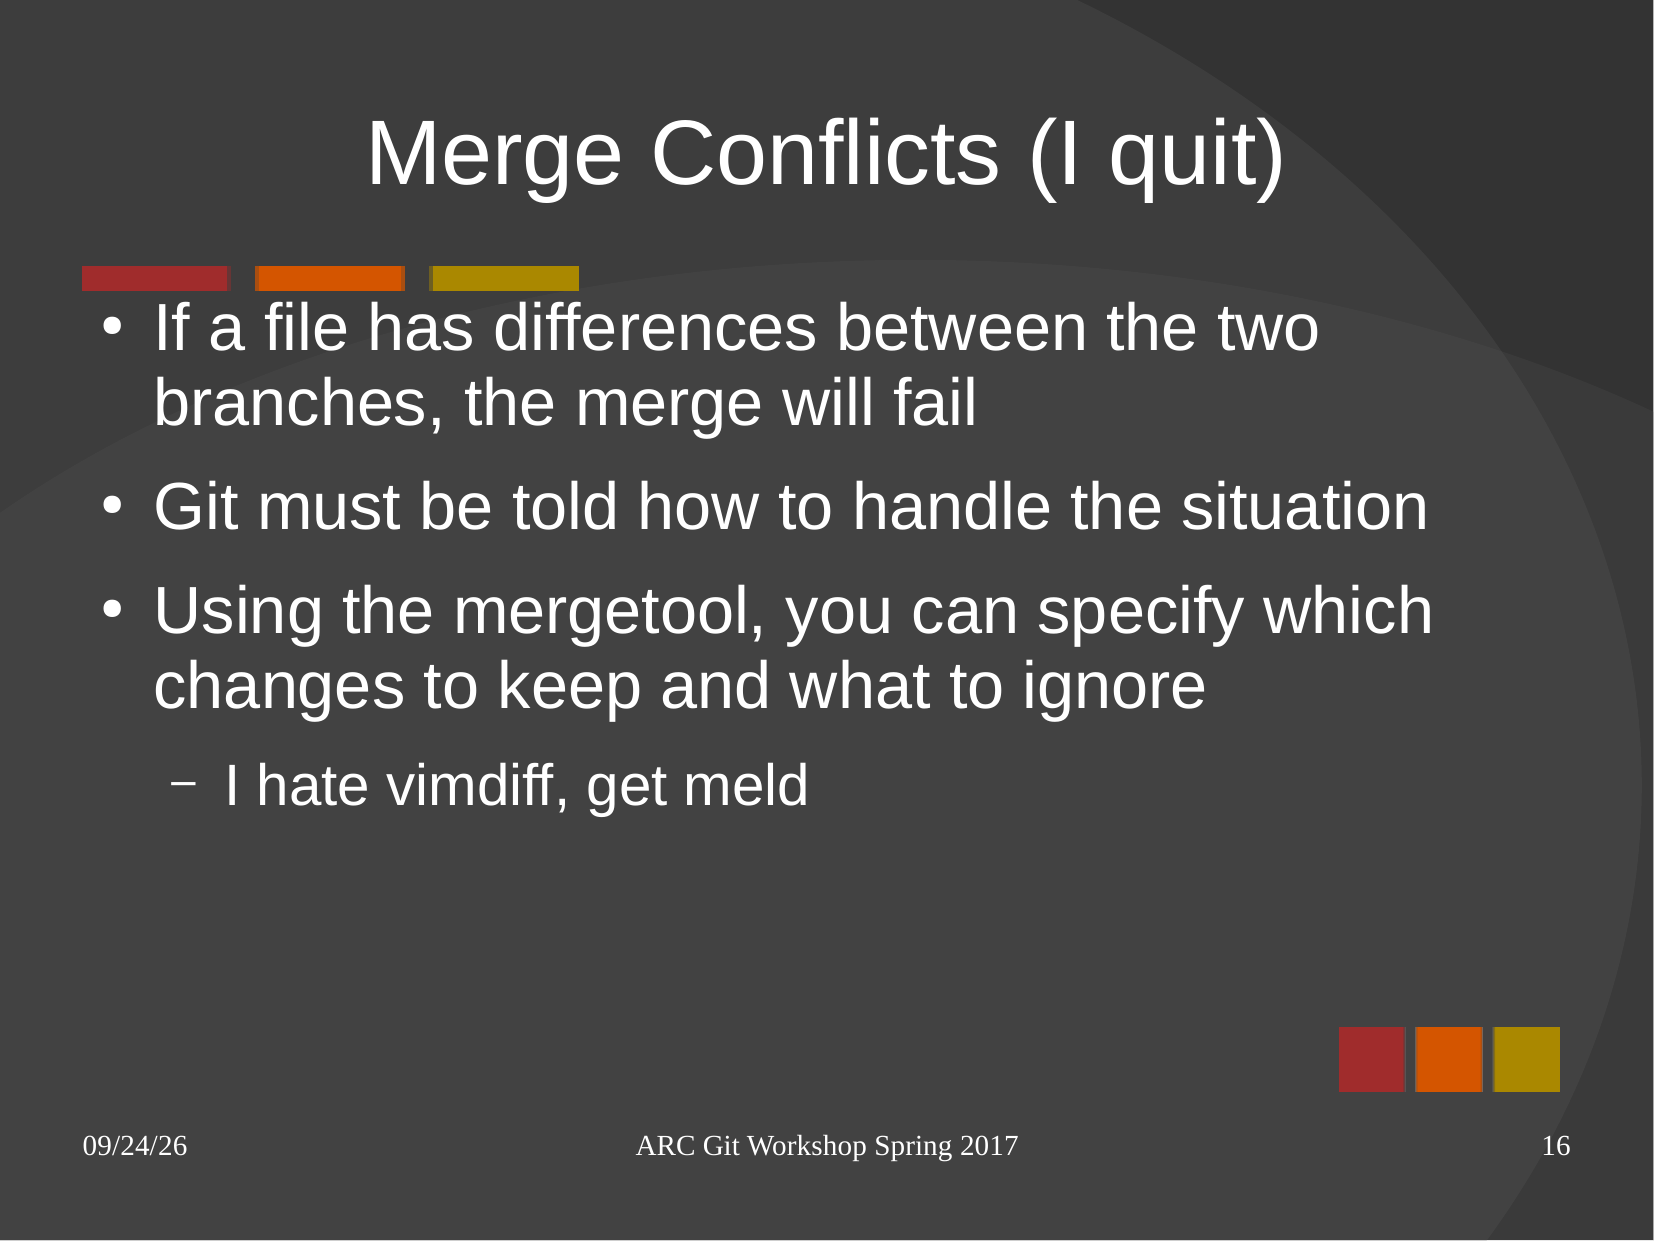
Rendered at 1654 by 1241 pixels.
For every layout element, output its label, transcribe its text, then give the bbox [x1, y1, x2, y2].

picture [1339, 1027, 1560, 1092]
picture [82, 266, 579, 290]
list If a file has differences between the two branches, the merge will fail Git must be told how to handle the situation Using the mergetool, you can specify which changes to keep and what to ignore I hate vimdiff, get meld [82, 290, 1571, 1010]
title Merge Conflicts (I quit) [82, 49, 1571, 257]
